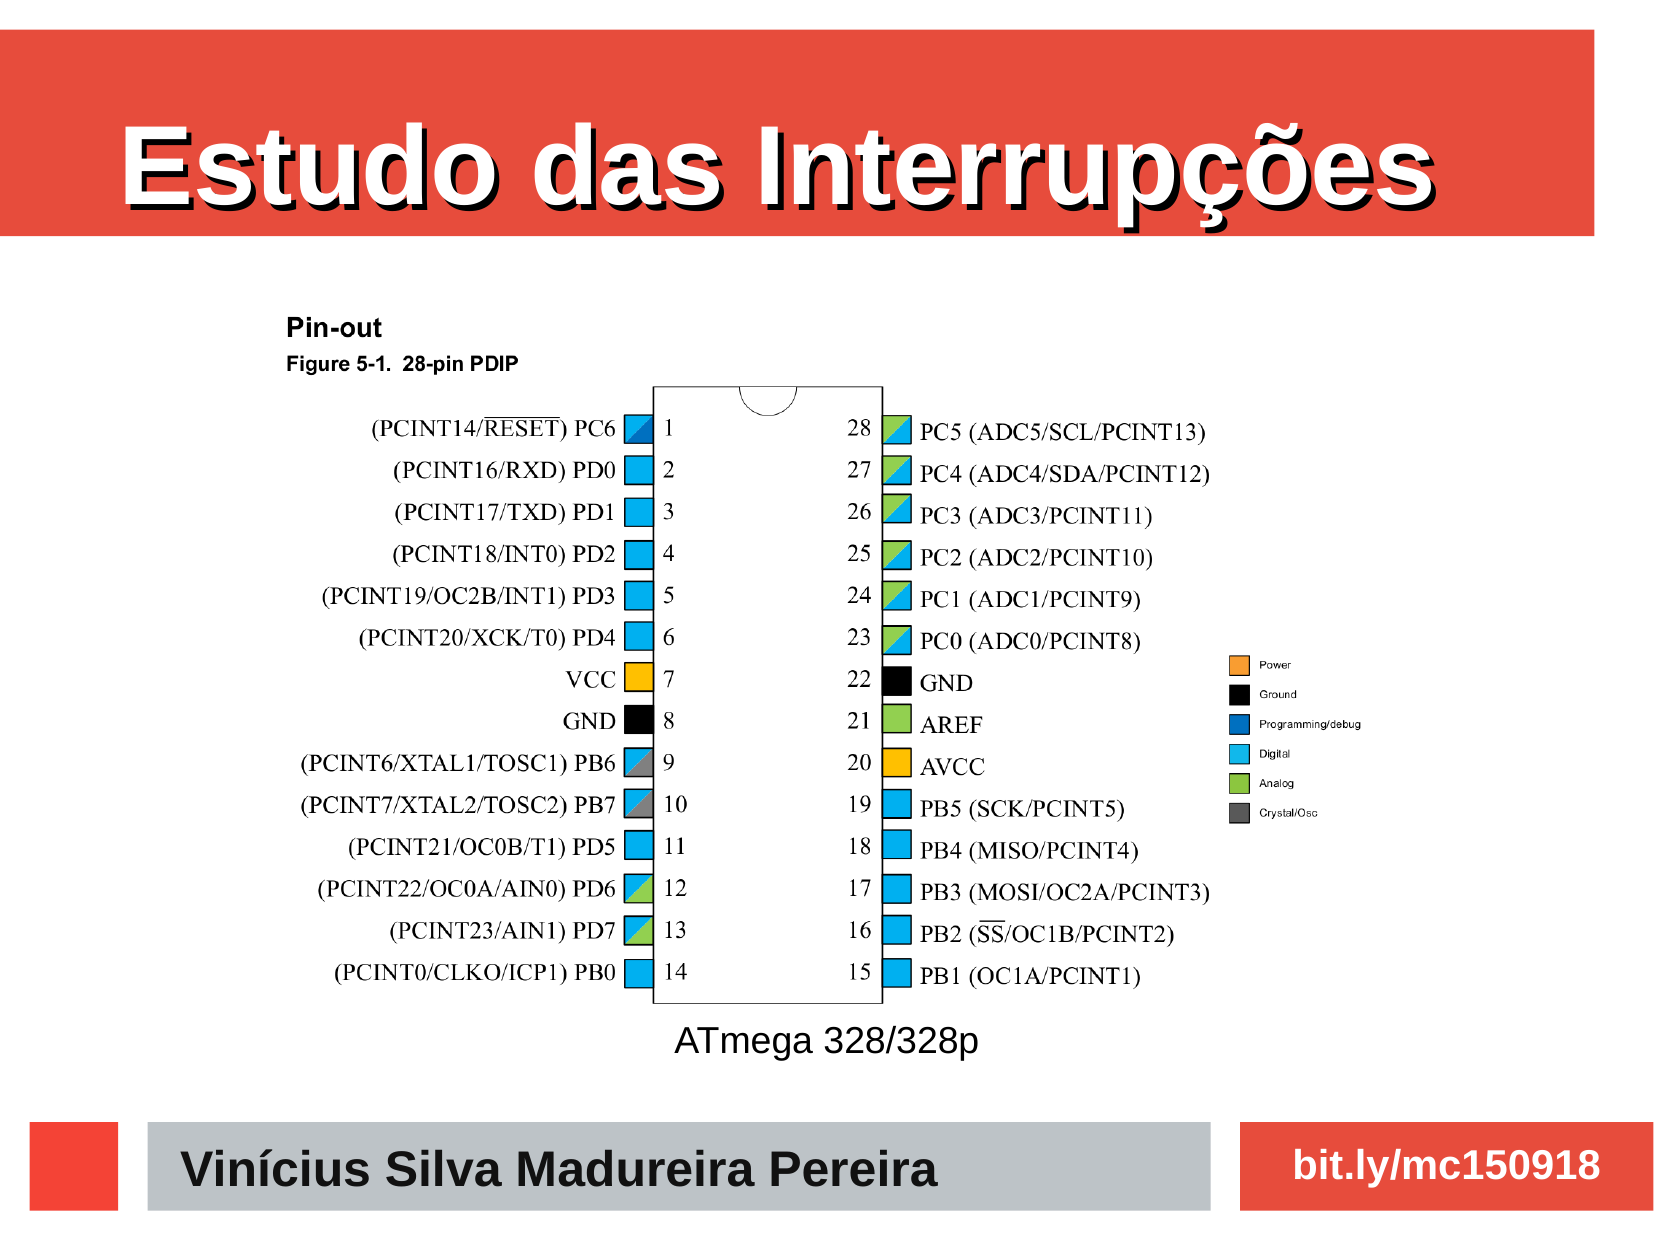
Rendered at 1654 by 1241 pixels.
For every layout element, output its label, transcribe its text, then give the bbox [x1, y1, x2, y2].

text_box Vinícius Silva Madureira Pereira [165, 1133, 1170, 1205]
picture [282, 309, 1372, 1016]
text_box bit.ly/mc150918 [1228, 1133, 1654, 1205]
title Estudo das Interrupções [118, 0, 1536, 229]
